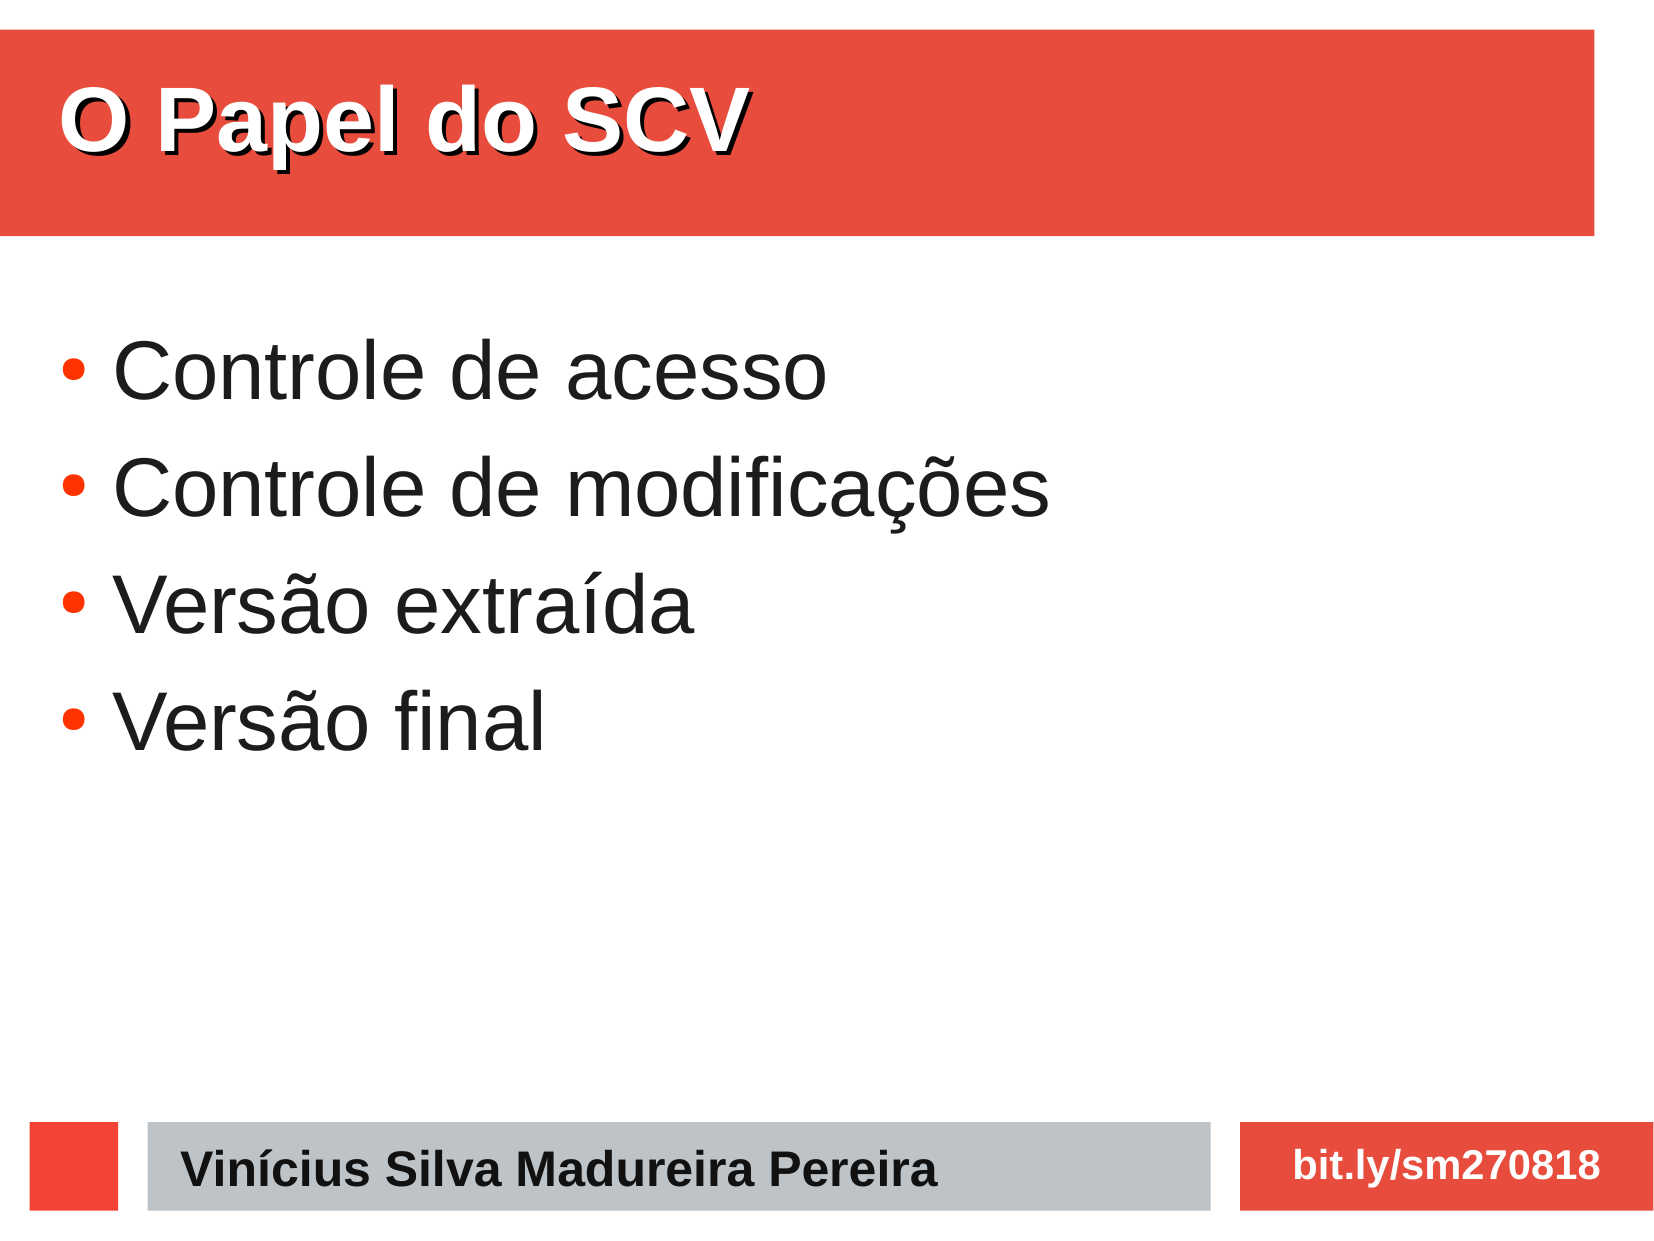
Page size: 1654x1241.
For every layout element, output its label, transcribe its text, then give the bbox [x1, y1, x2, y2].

list Controle de acesso Controle de modificações Versão extraída Versão final [59, 324, 1565, 1093]
title O Papel do SCV [59, 23, 1595, 172]
text_box Vinícius Silva Madureira Pereira [165, 1133, 1170, 1205]
text_box bit.ly/sm270818 [1228, 1134, 1654, 1205]
